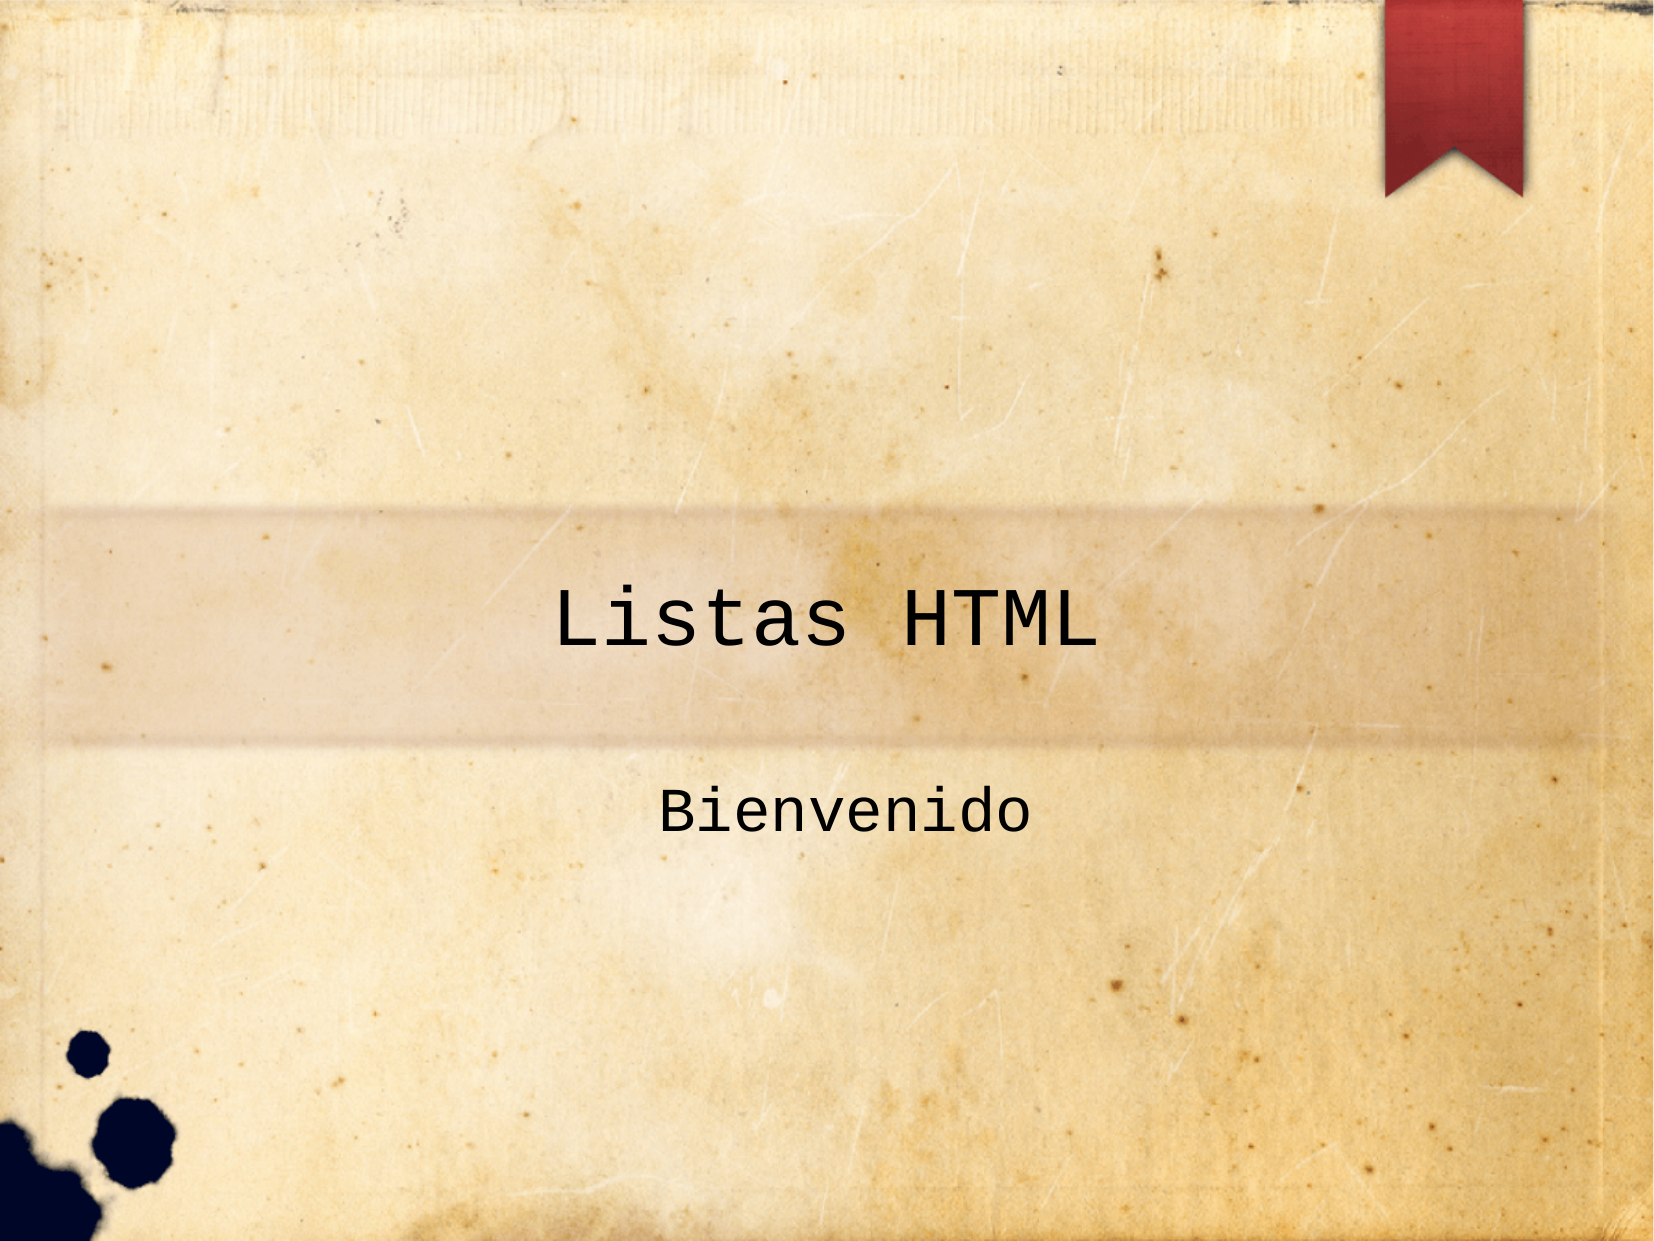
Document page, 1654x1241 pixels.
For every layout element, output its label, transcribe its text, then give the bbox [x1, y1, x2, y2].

picture [0, 0, 1654, 1241]
list Bienvenido [82, 779, 1538, 1205]
title Listas HTML [82, 519, 1571, 727]
